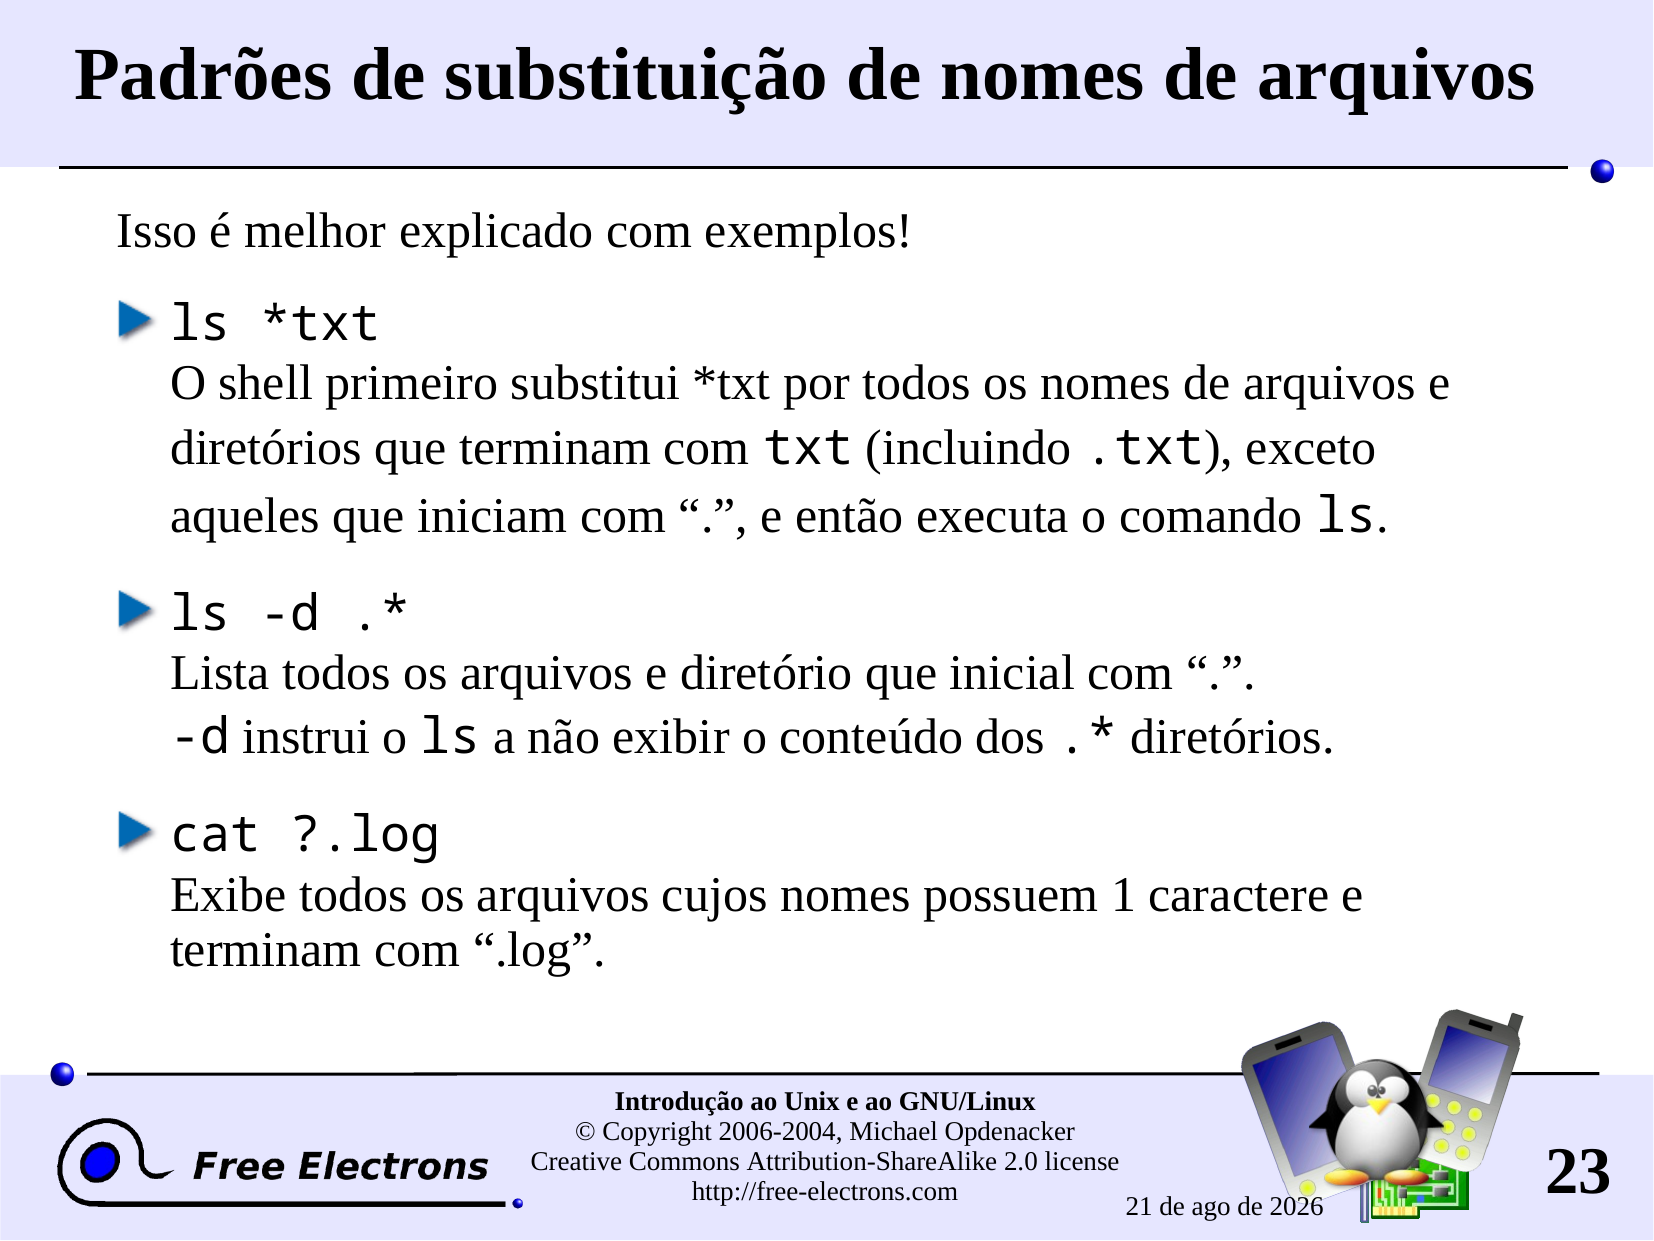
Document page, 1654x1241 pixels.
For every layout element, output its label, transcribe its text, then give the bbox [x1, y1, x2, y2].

list Isso é melhor explicado com exemplos! ls *txt O shell primeiro substitui *txt por todos os nomes de arquivos e diretórios que terminam com txt (incluindo .txt), exceto aqueles que iniciam com “.”, e então executa o comando ls. ls -d .* Lista todos os arquivos e diretório que inicial com “.”. -d instrui o ls a não exibir o conteúdo dos .* diretórios. cat ?.log Exibe todos os arquivos cujos nomes possuem 1 caractere e terminam com “.log”. [99, 202, 1512, 1086]
picture [1238, 1005, 1538, 1241]
picture [50, 1107, 527, 1216]
picture [1286, 1198, 1293, 1214]
title Padrões de substituição de nomes de arquivos [60, 25, 1551, 124]
